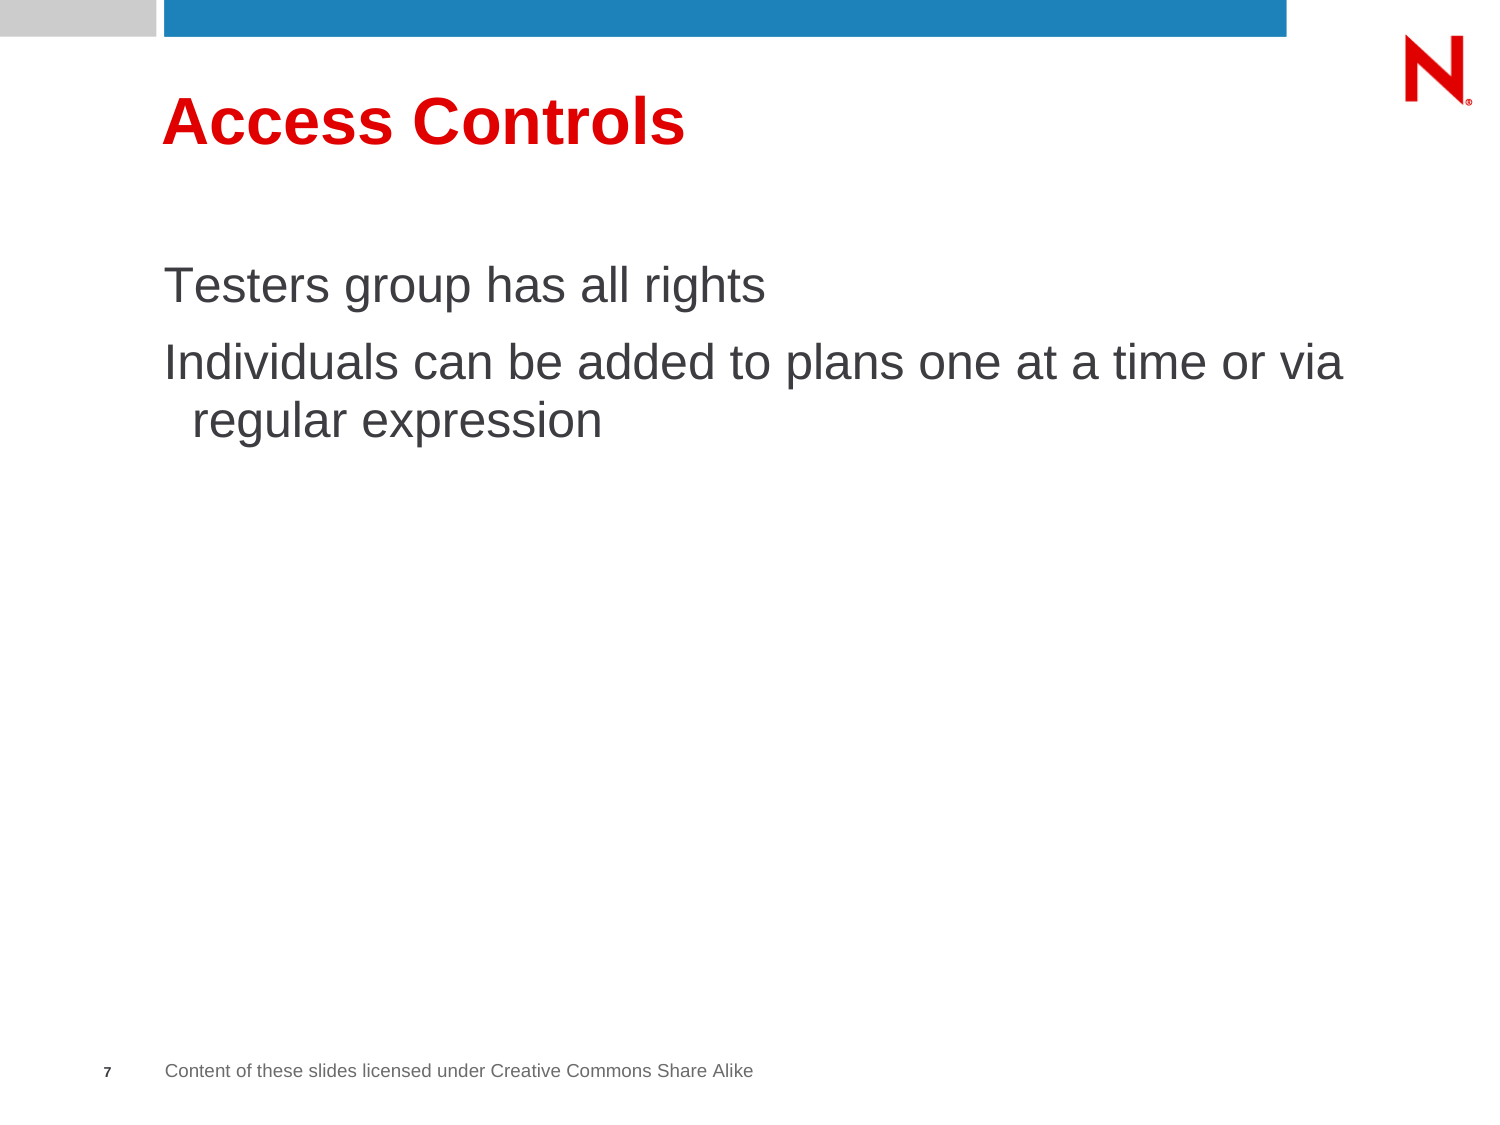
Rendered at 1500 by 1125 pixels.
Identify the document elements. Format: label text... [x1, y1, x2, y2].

list Testers group has all rights Individuals can be added to plans one at a time or via regular expression [163, 254, 1404, 986]
title Access Controls [161, 41, 1383, 205]
picture [1403, 32, 1473, 107]
